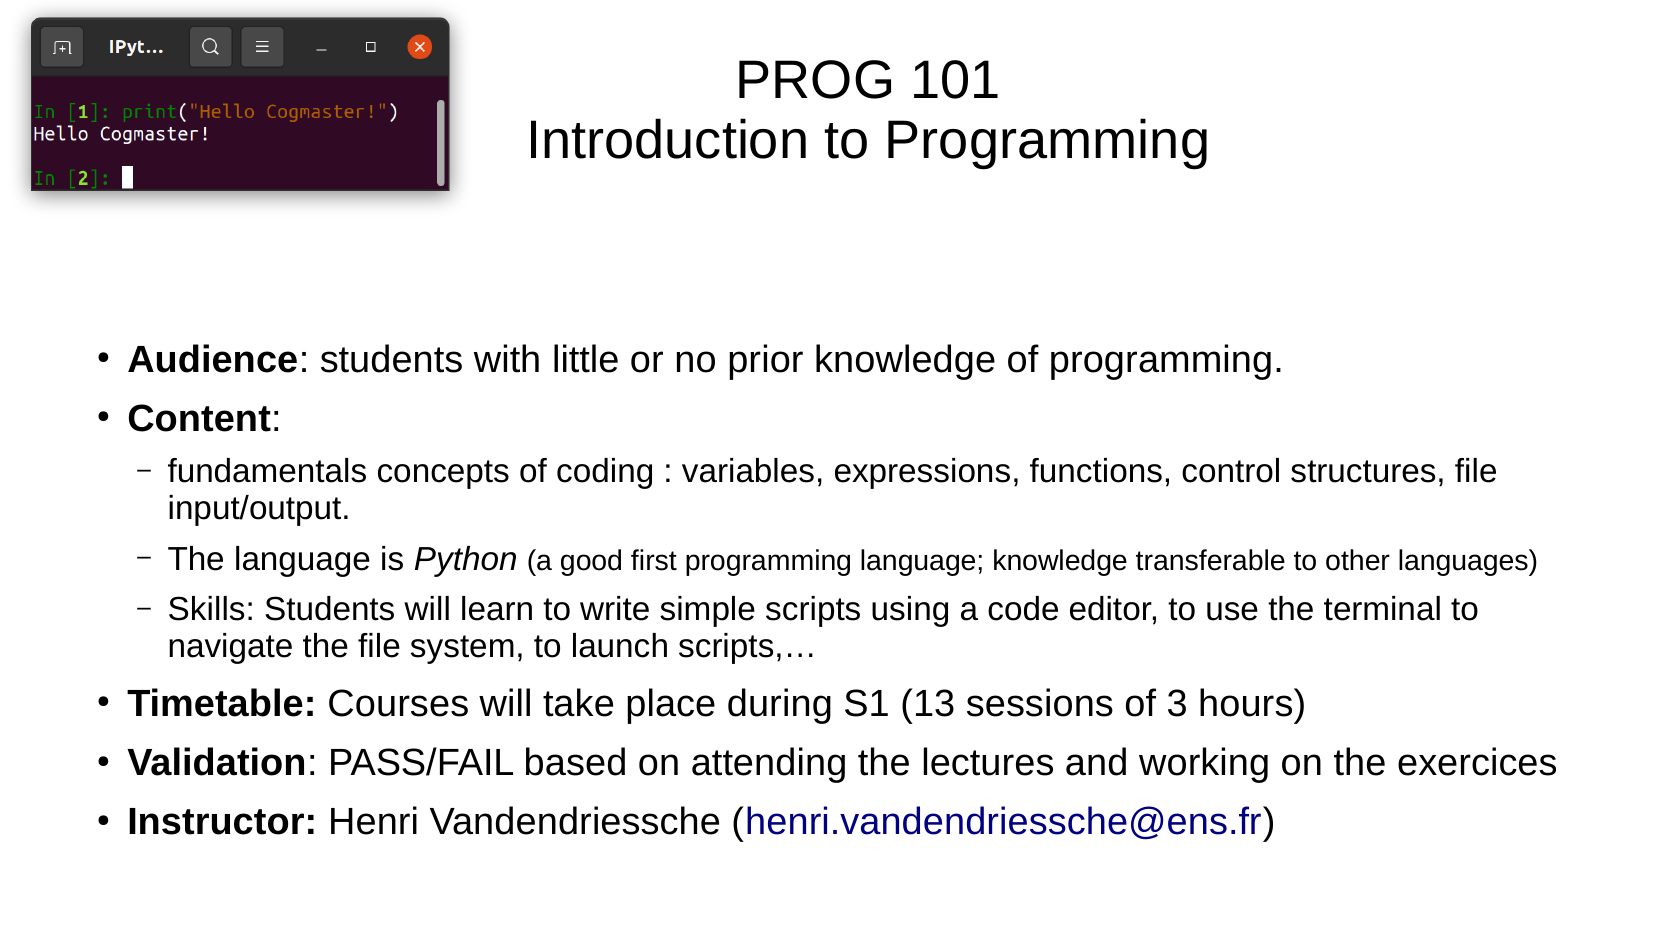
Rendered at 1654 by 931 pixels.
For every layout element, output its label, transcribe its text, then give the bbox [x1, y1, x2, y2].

picture [0, 0, 480, 226]
title PROG 101 Introduction to Programming [480, 32, 1613, 188]
list Audience: students with little or no prior knowledge of programming. Content: fundamentals concepts of coding : variables, expressions, functions, control structures, file input/output. The language is Python (a good first programming language; knowledge transferable to other languages) Skills: Students will learn to write simple scripts using a code editor, to use the terminal to navigate the file system, to launch scripts,… Timetable: Courses will take place during S1 (13 sessions of 3 hours) Validation: PASS/FAIL based on attending the lectures and working on the exercices Instructor: Henri Vandendriessche (henri.vandendriessche@ens.fr) [86, 337, 1576, 877]
